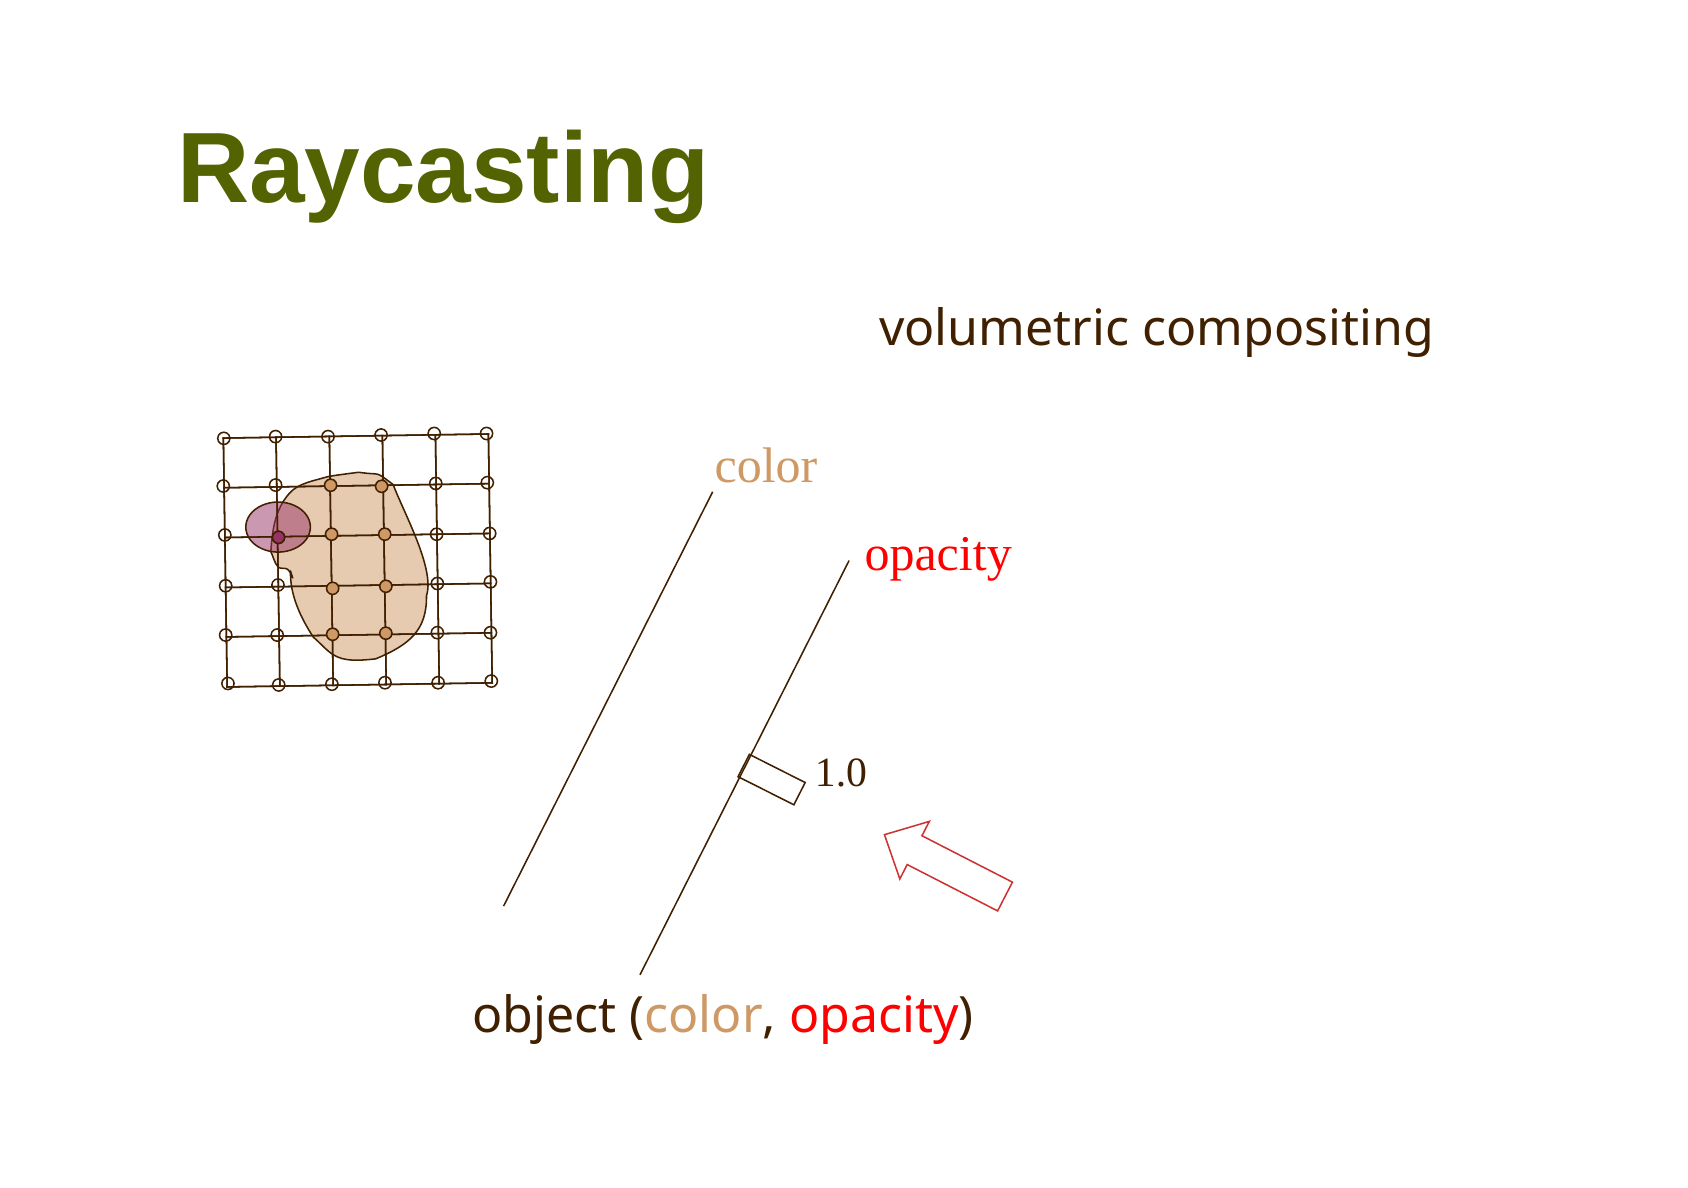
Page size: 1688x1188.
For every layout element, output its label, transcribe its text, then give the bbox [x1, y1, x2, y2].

text_box volumetric compositing [864, 287, 1450, 363]
text_box object (color, opacity) [457, 974, 989, 1051]
text_box [245, 472, 428, 661]
text_box opacity [849, 512, 1438, 588]
title Raycasting [162, 74, 1438, 263]
text_box 1.0 [799, 737, 988, 803]
text_box color [699, 424, 1288, 501]
